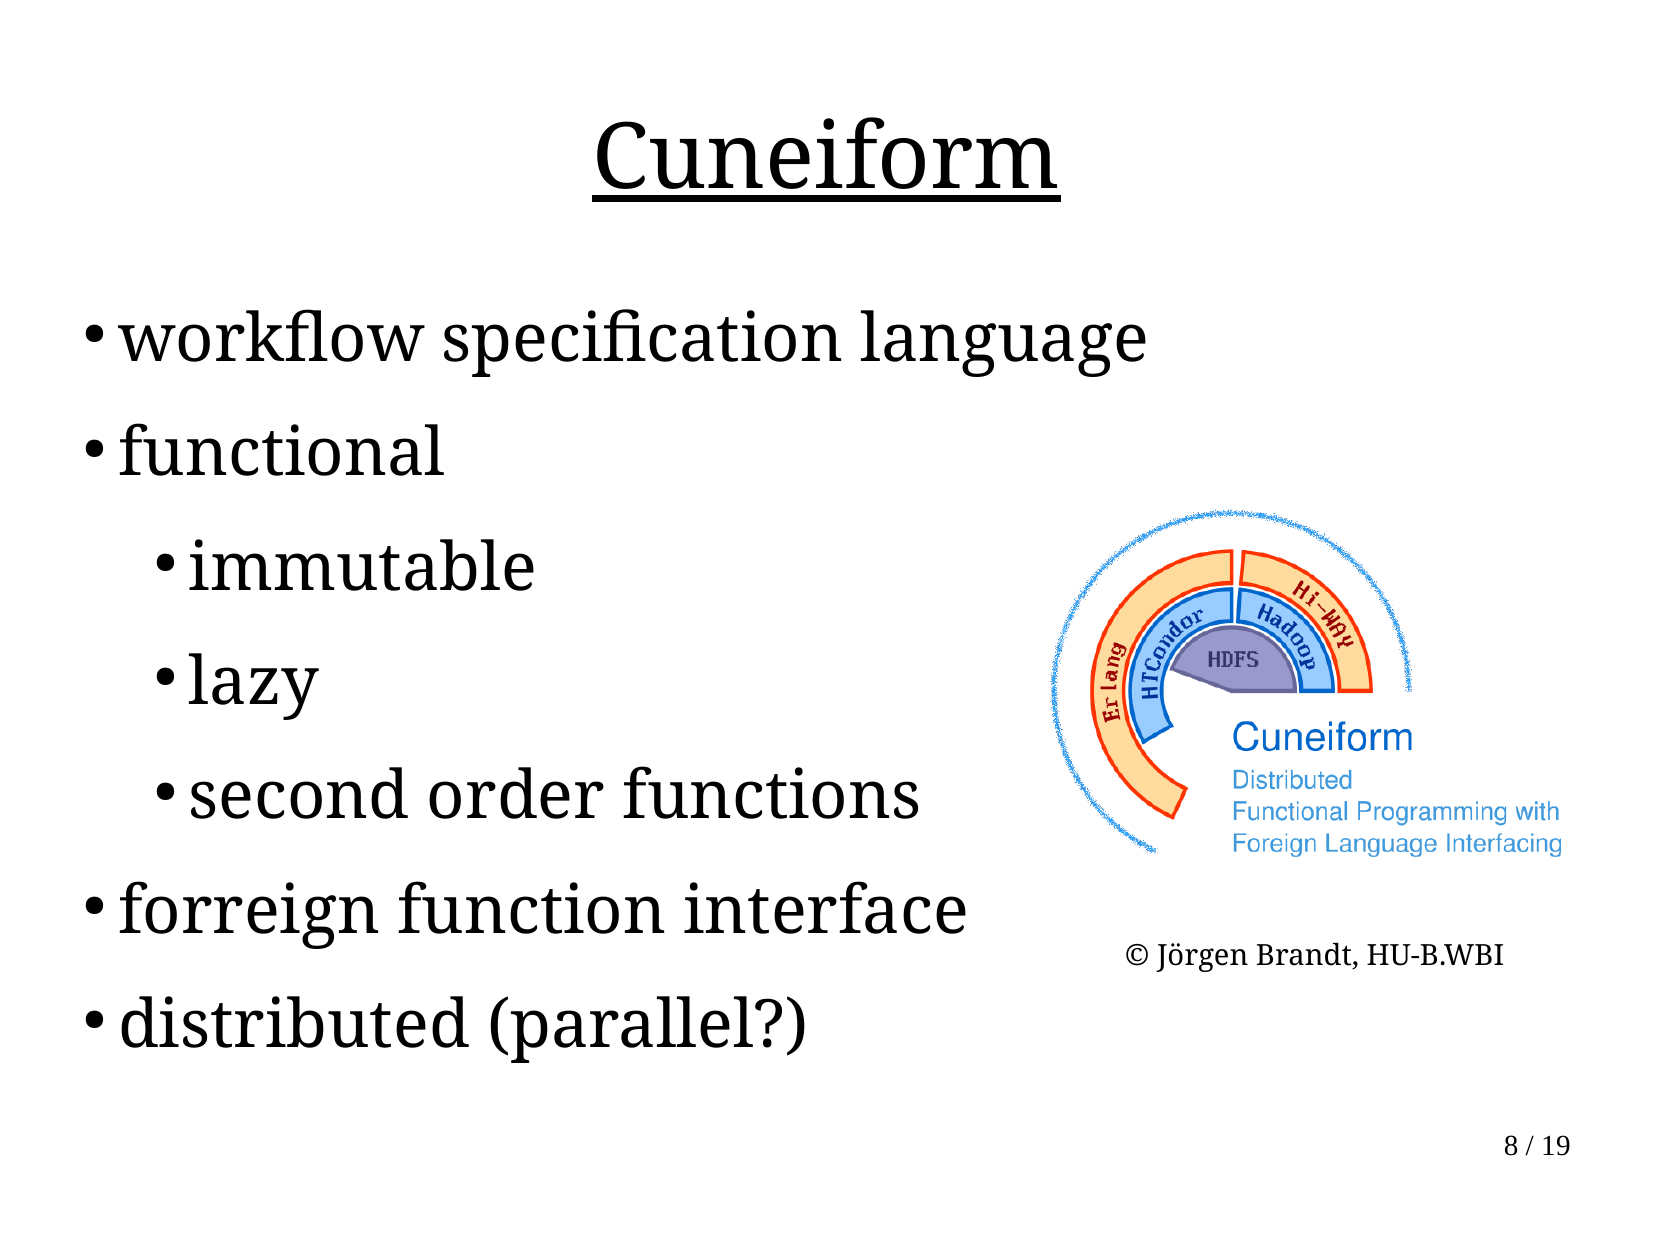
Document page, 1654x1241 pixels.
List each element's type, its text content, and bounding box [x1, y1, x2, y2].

picture [1018, 479, 1561, 885]
title Cuneiform [82, 49, 1571, 257]
text_box © Jörgen Brandt, HU-B.WBI [1110, 926, 1654, 976]
subtitle workflow specification language functional immutable lazy second order functions forreign function interface distributed (parallel?) [82, 290, 1571, 1186]
